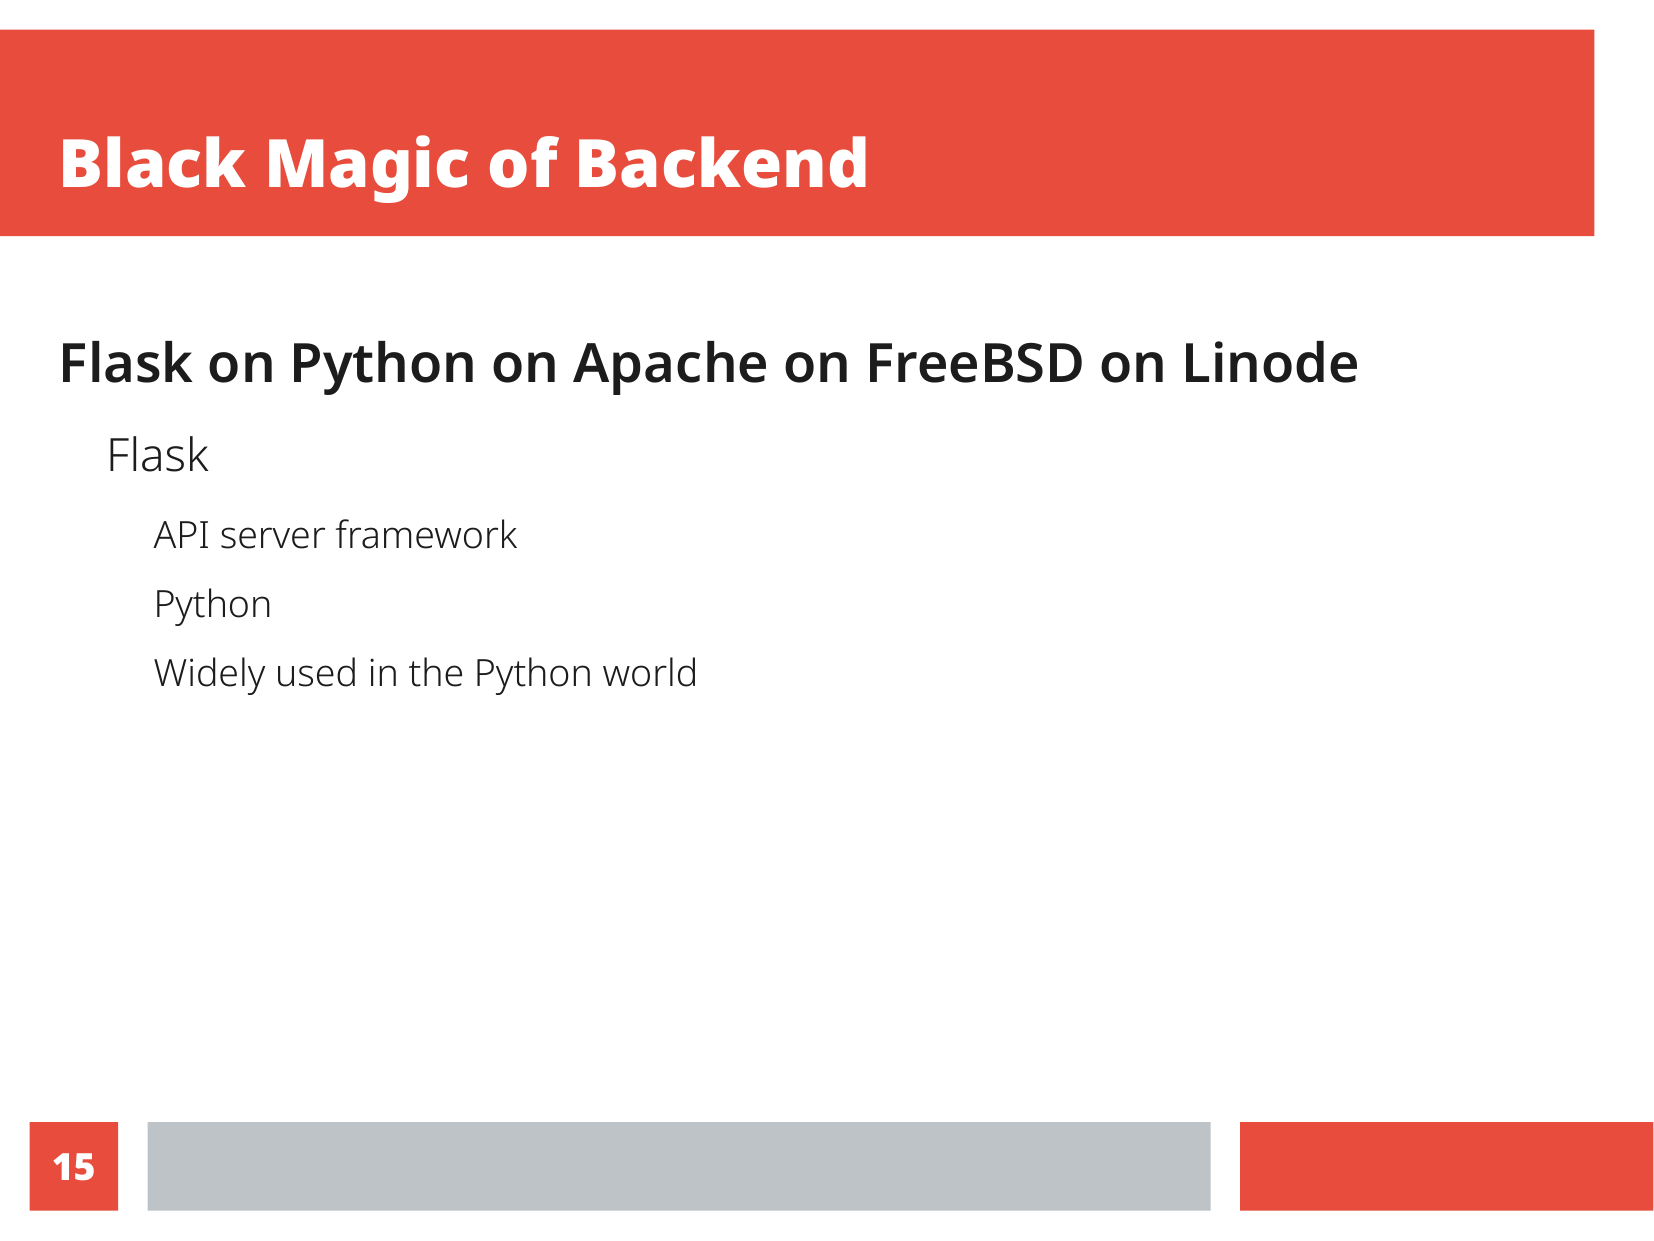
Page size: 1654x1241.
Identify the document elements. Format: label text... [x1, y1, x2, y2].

list Flask on Python on Apache on FreeBSD on Linode Flask API server framework Python Widely used in the Python world [59, 324, 1565, 1093]
title Black Magic of Backend [59, 59, 1595, 207]
